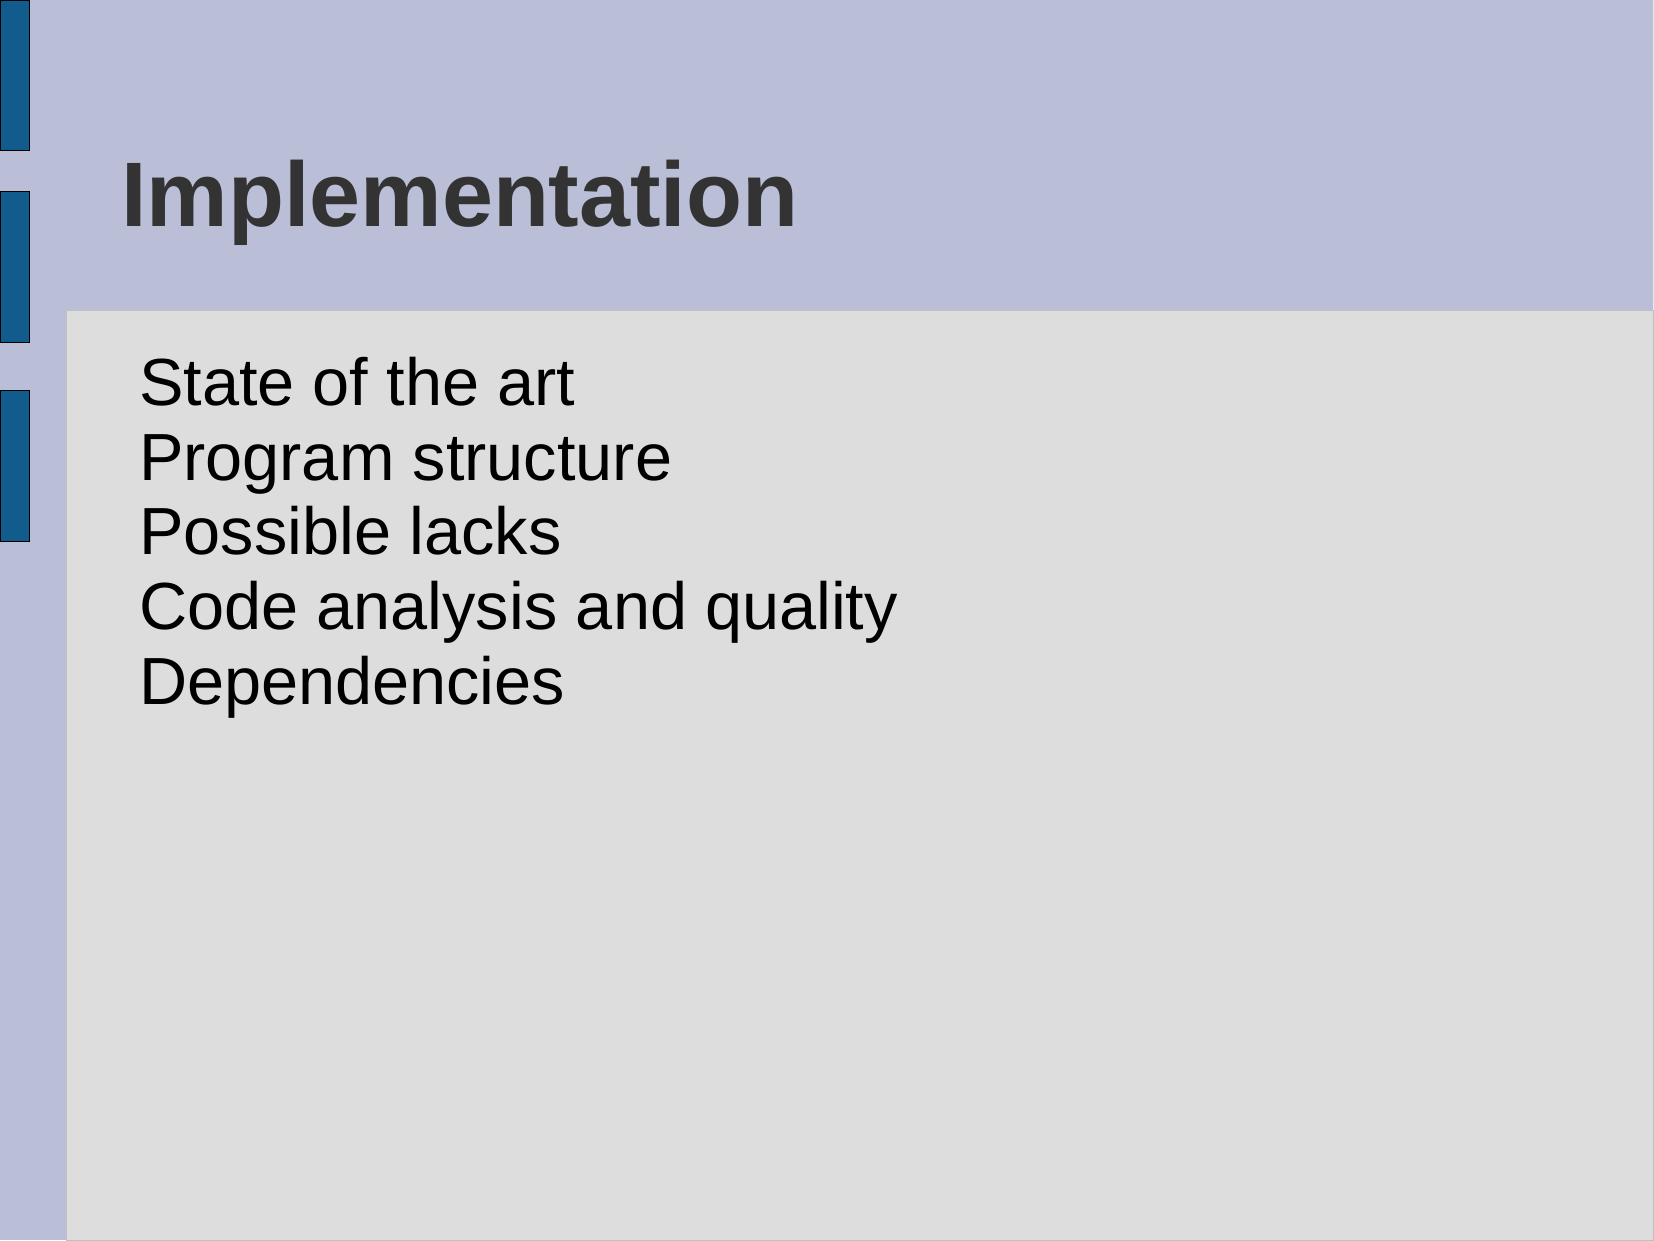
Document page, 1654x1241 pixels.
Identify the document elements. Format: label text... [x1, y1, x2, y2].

list State of the art Program structure Possible lacks Code analysis and quality Dependencies [121, 344, 1534, 1127]
title Implementation [121, 91, 1534, 299]
